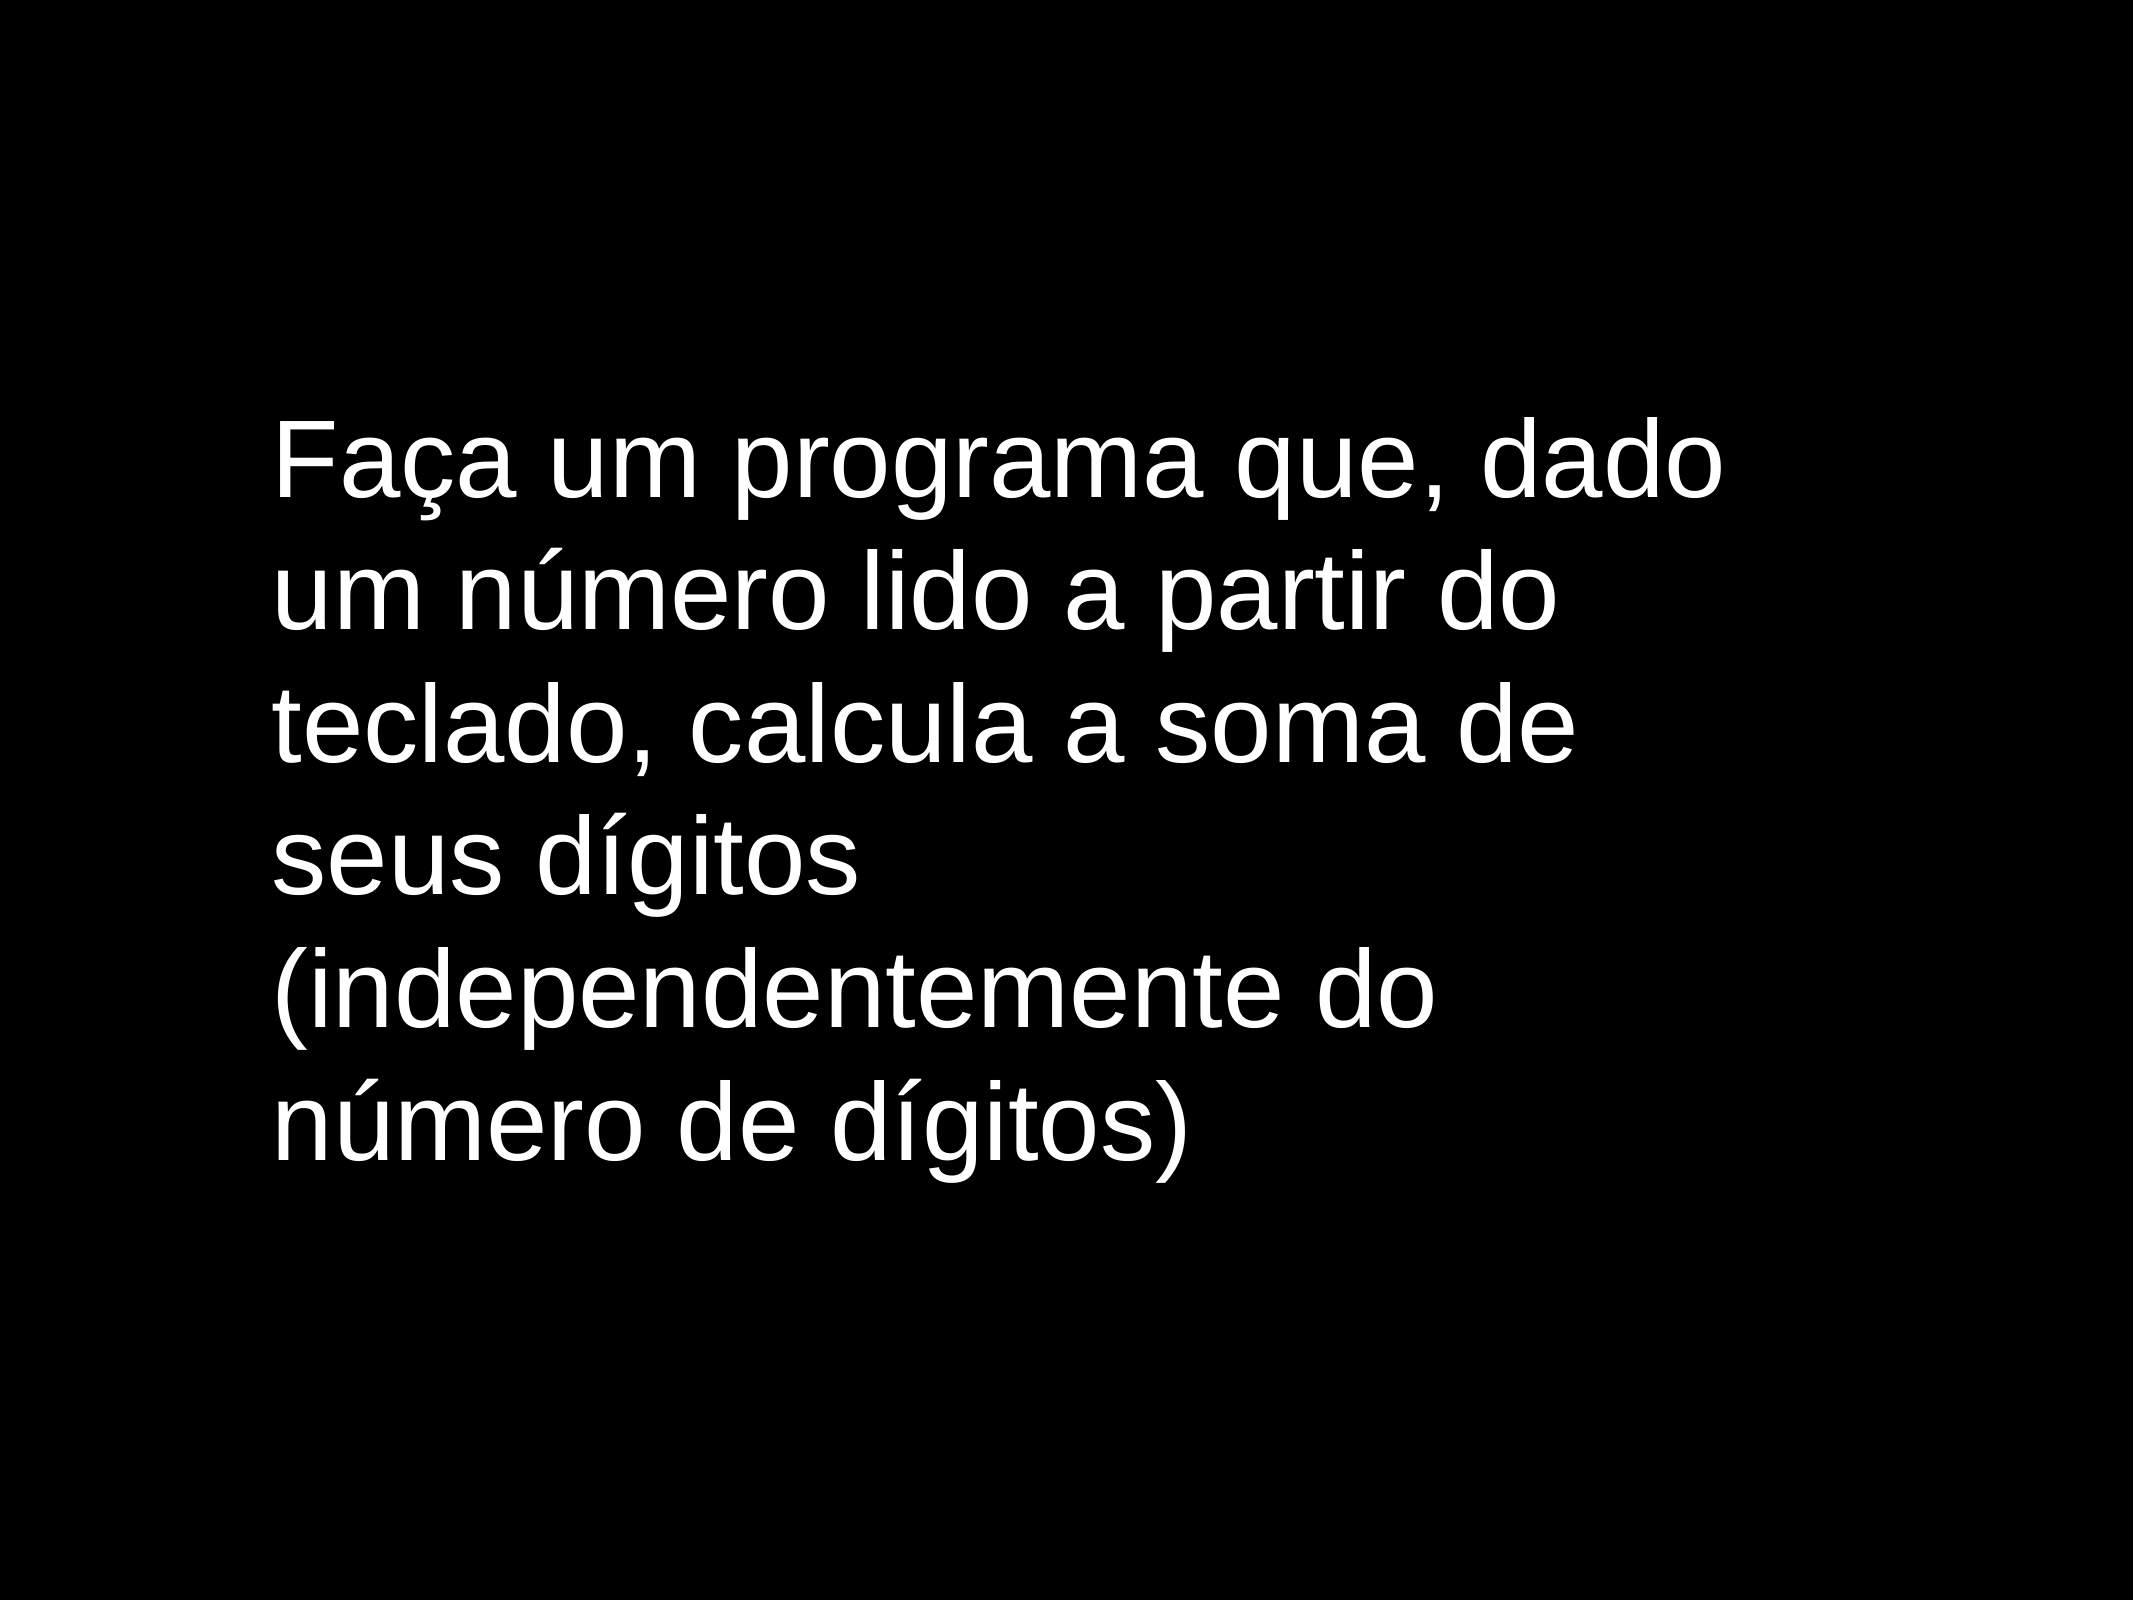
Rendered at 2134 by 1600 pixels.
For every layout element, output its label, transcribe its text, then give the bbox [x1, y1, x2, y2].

title Faça um programa que, dado um número lido a partir do teclado, calcula a soma de seus dígitos (independentemente do número de dígitos) [271, 175, 1843, 1394]
